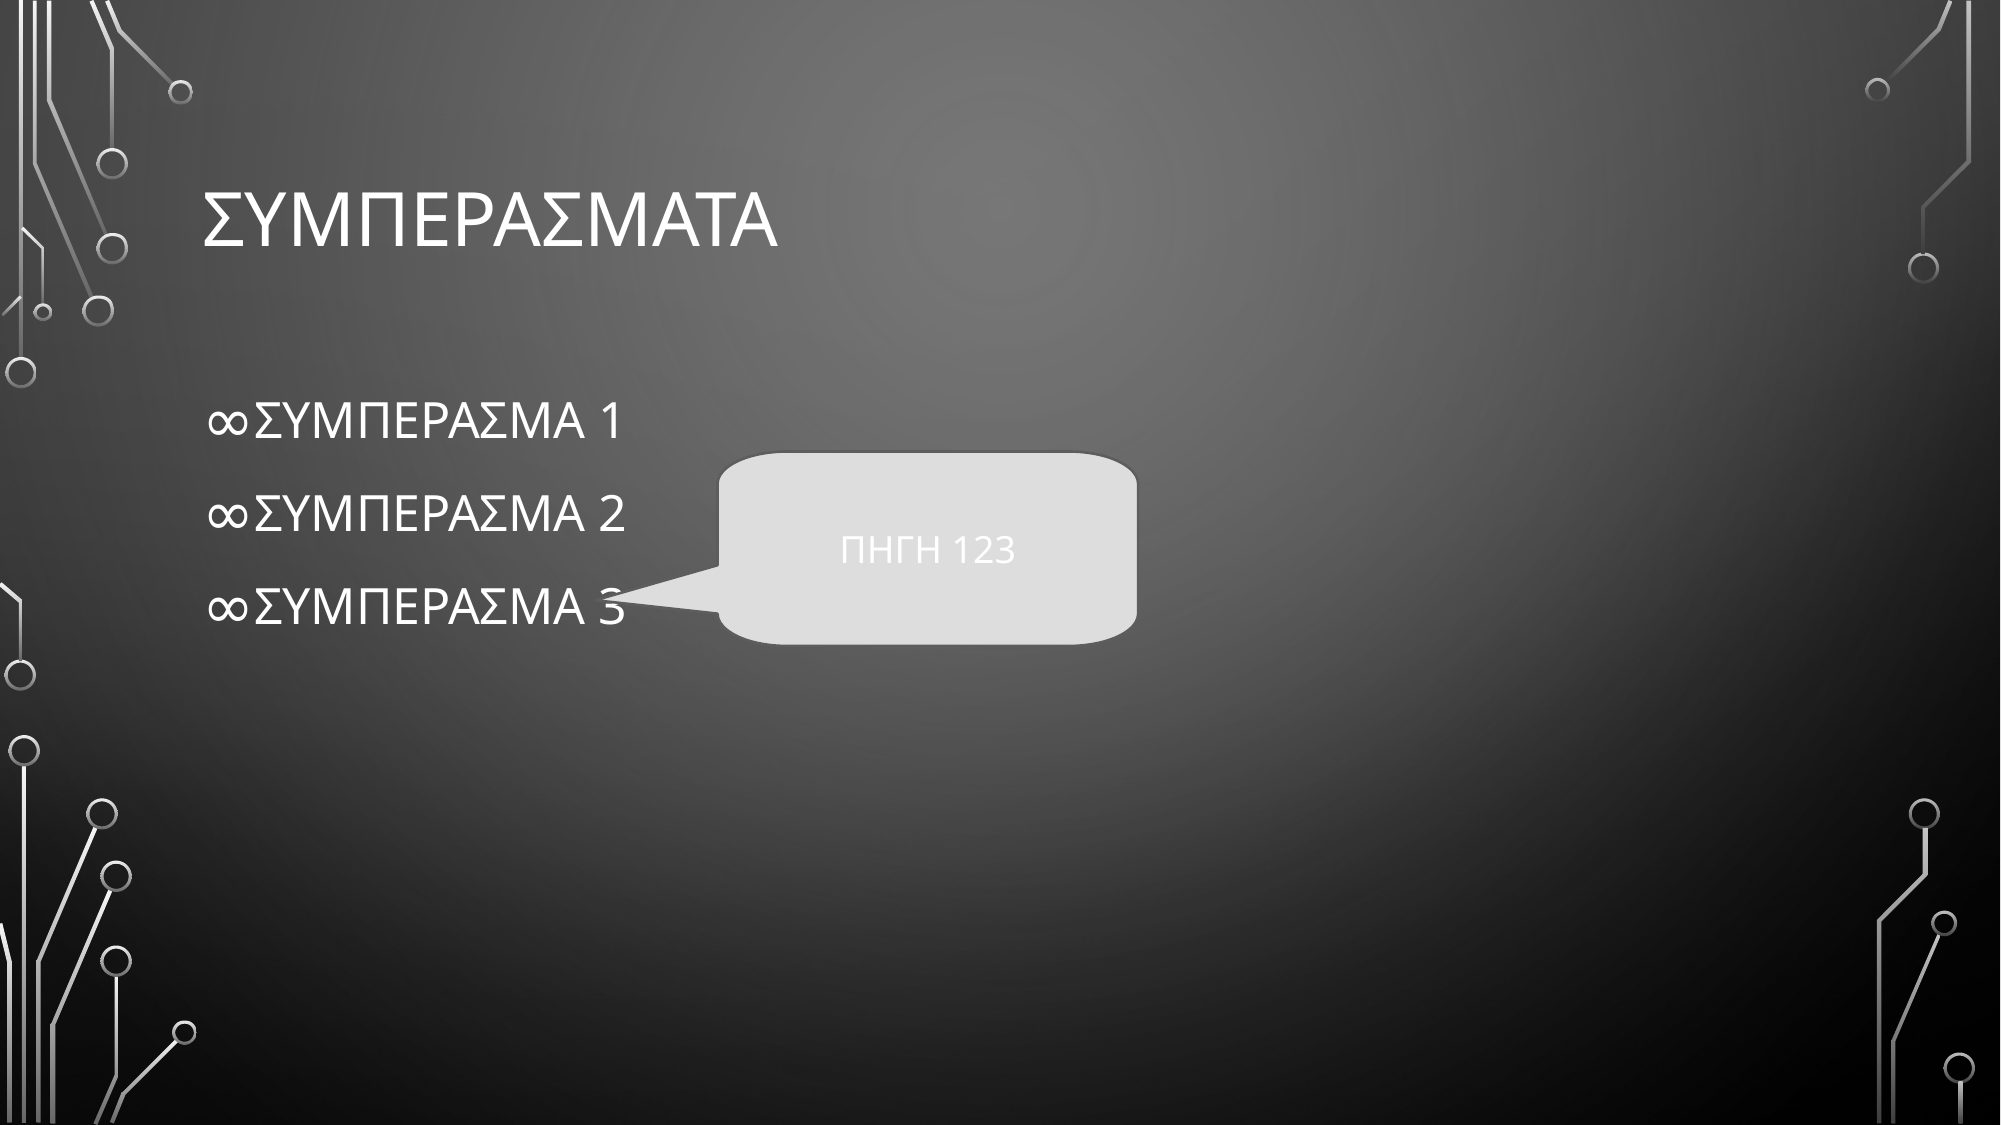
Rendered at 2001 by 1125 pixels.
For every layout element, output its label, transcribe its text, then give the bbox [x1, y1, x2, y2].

list ΣΥΜΠΕΡΑΣΜΑ 1 ΣΥΜΠΕΡΑΣΜΑ 2 ΣΥΜΠΕΡΑΣΜΑ 3 [187, 369, 1813, 951]
title ΣΥΜΠΕΡΑΣΜΑΤΑ [187, 101, 1813, 344]
text_box ΠΗΓΗ 123 [595, 451, 1139, 647]
